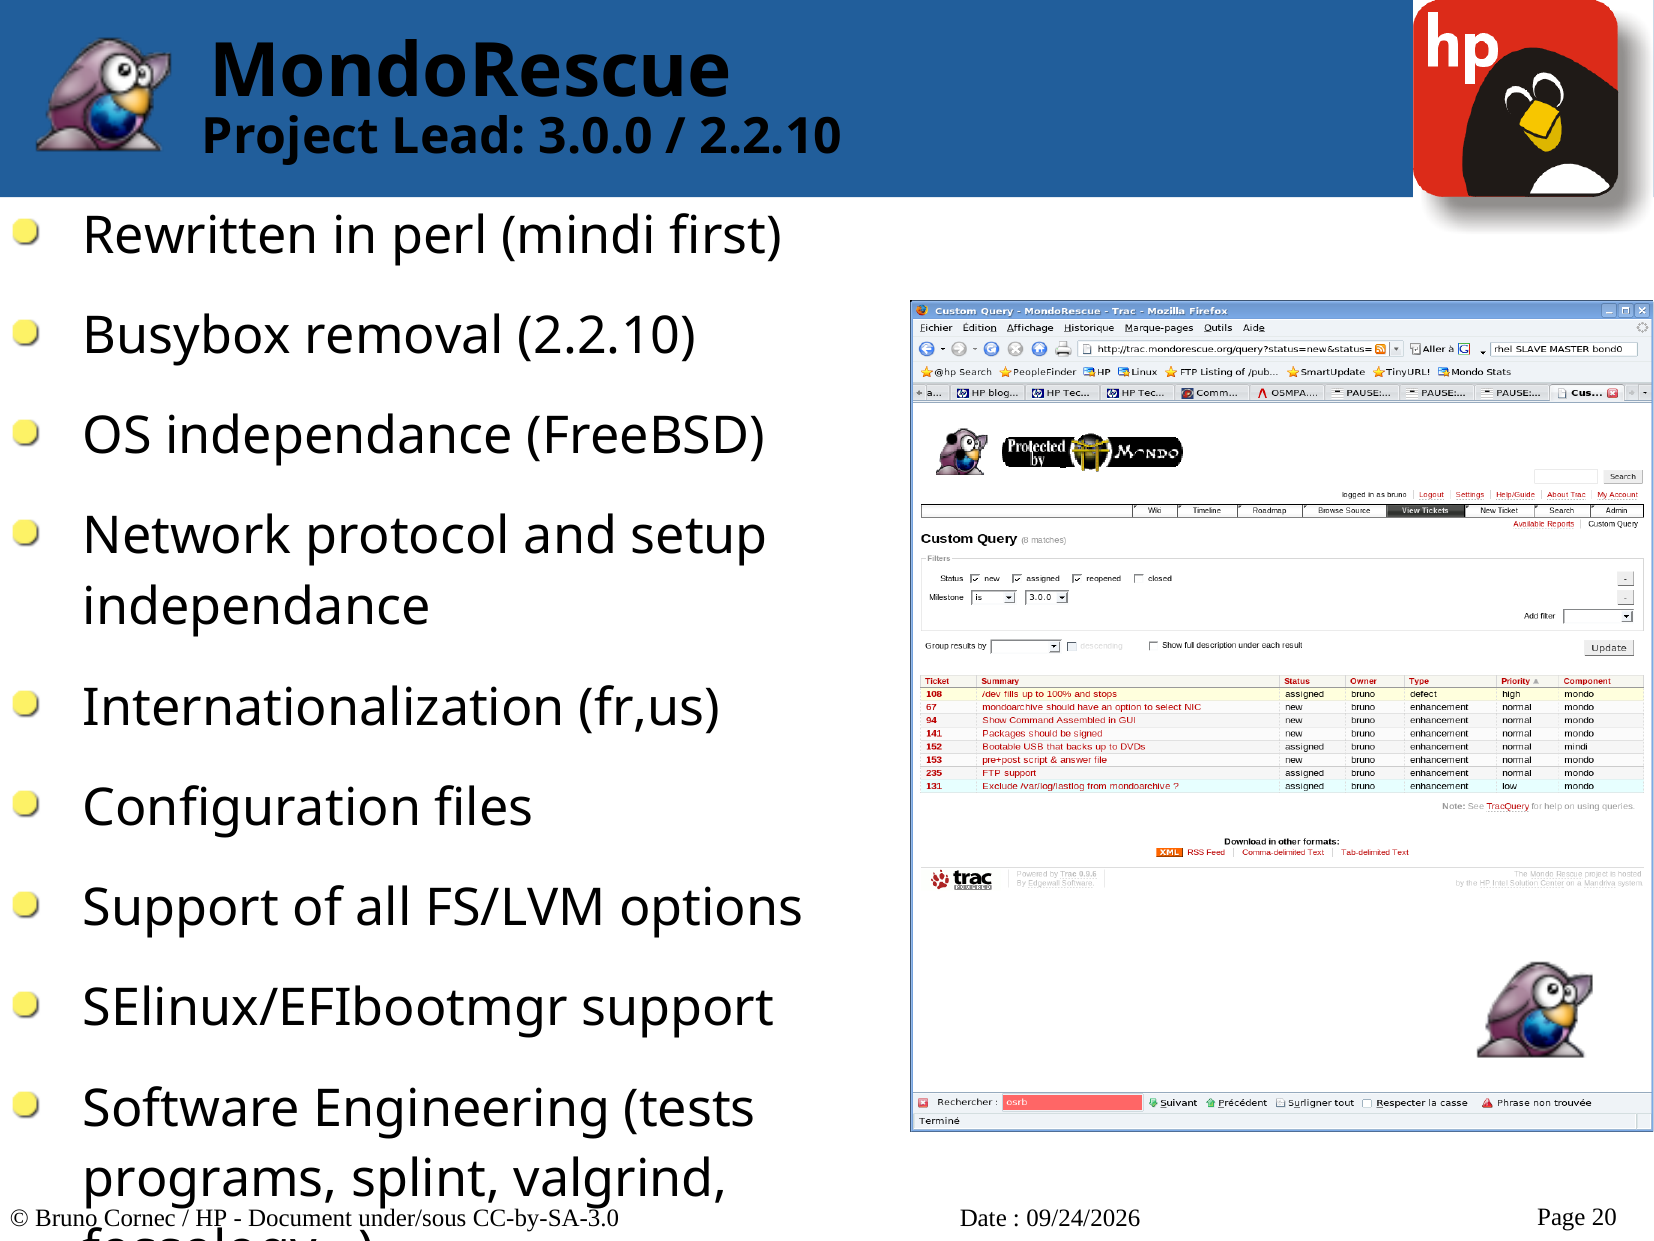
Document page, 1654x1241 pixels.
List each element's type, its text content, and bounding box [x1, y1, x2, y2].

title Project Lead: 3.0.0 / 2.2.10 [201, 32, 1191, 241]
picture [1413, 0, 1654, 235]
picture [910, 300, 1654, 1132]
picture [0, 0, 211, 197]
list Rewritten in perl (mindi first) Busybox removal (2.2.10) OS independance (FreeBSD) Network protocol and setup independance Internationalization (fr,us) Configuration files Support of all FS/LVM options SElinux/EFIbootmgr support Software Engineering (tests programs, splint, valgrind, fossology...) [0, 197, 902, 1160]
